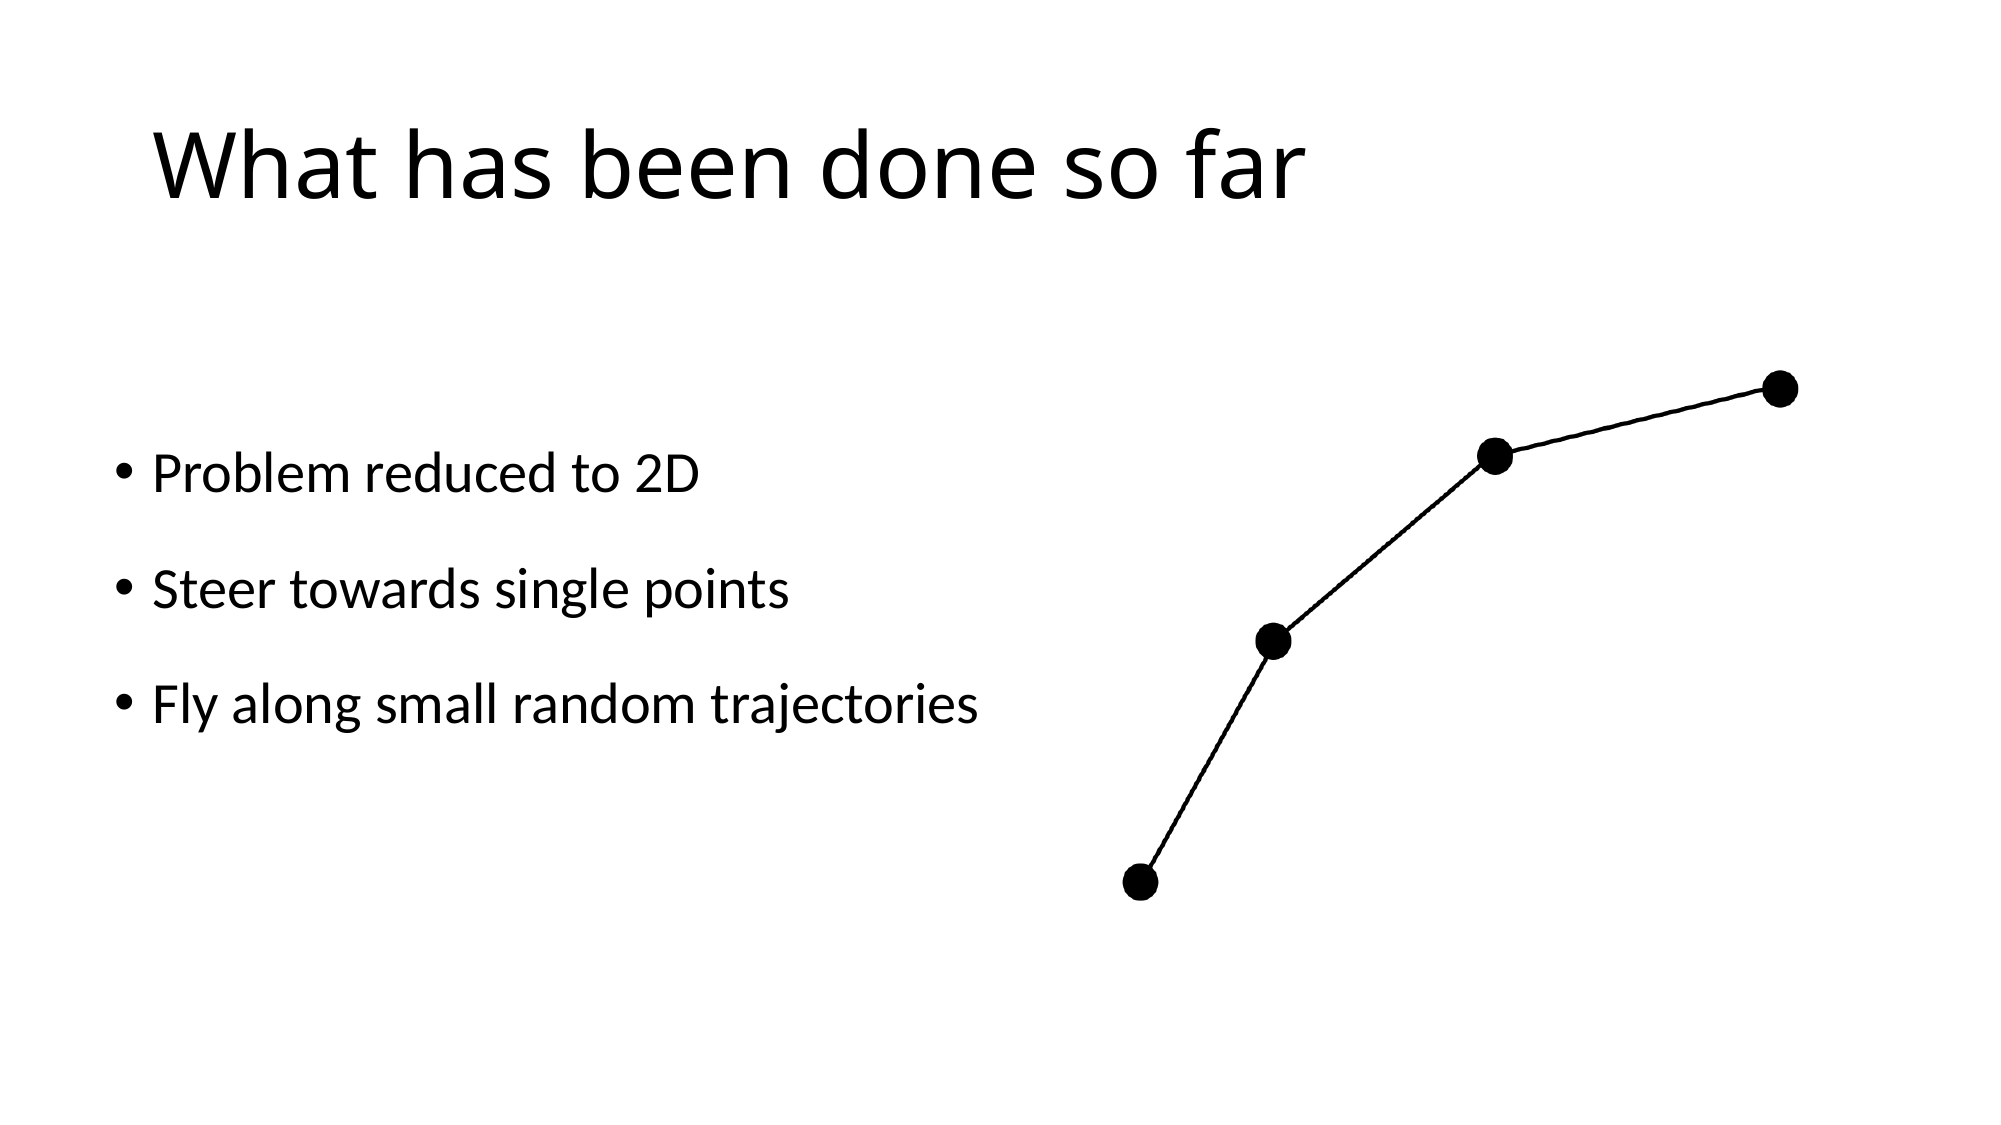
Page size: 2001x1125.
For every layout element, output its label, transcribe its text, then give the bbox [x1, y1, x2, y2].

title What has been done so far [137, 59, 1863, 263]
list Problem reduced to 2D Steer towards single points Fly along small random trajectories [99, 263, 1900, 916]
picture [1112, 364, 1803, 905]
